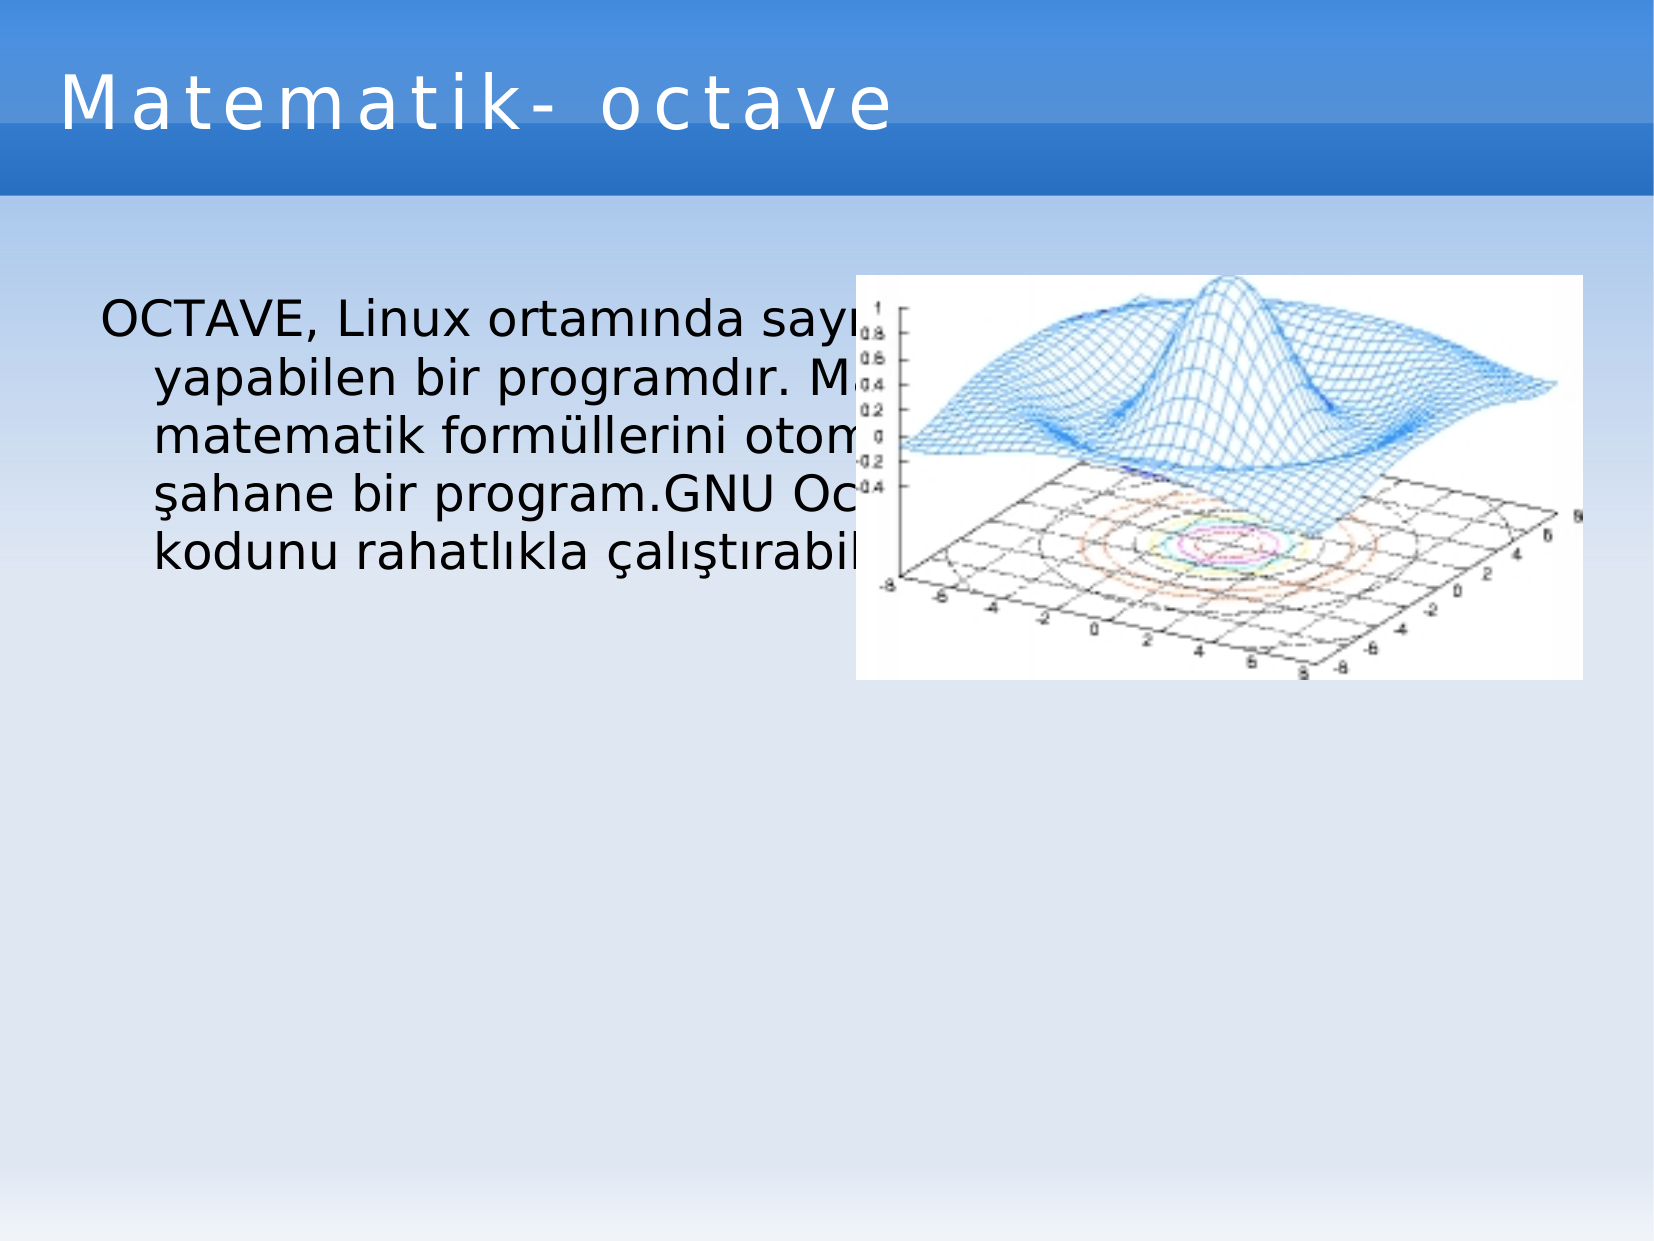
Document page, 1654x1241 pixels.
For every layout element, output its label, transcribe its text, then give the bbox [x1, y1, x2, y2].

title Matematik- octave [59, 29, 1270, 178]
list OCTAVE, Linux ortamında sayısal ve istatistik uygulamalar yapabilen bir programdır. Matlab'ın Gnu alternatifi, matematik formüllerini otomatik olarak çözmek için şahane bir program.GNU Octave da çoğu matlab kodunu rahatlıkla çalıştırabiliyor. [82, 290, 809, 1094]
picture [0, 0, 1654, 1241]
